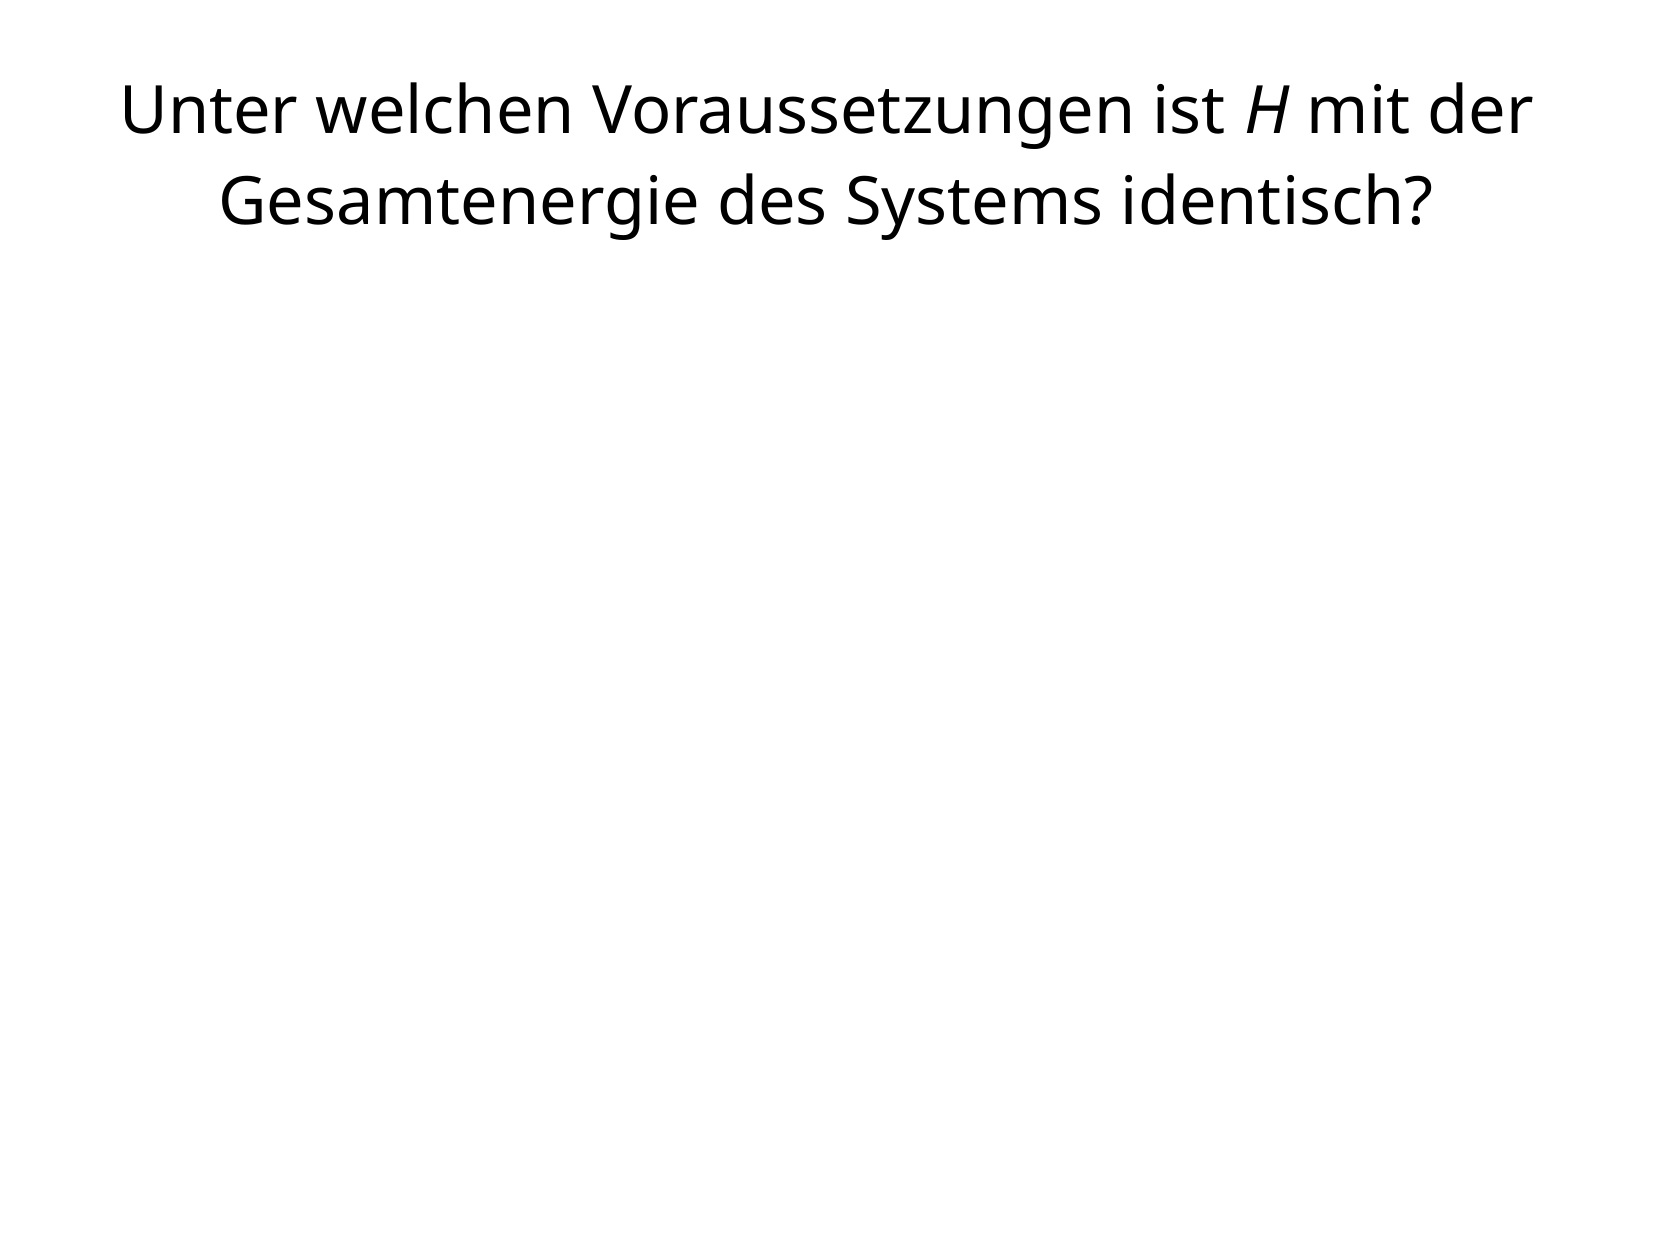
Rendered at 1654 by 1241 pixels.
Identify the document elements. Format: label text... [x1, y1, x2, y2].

title Unter welchen Voraussetzungen ist H mit der Gesamtenergie des Systems identisch? [82, 49, 1571, 257]
